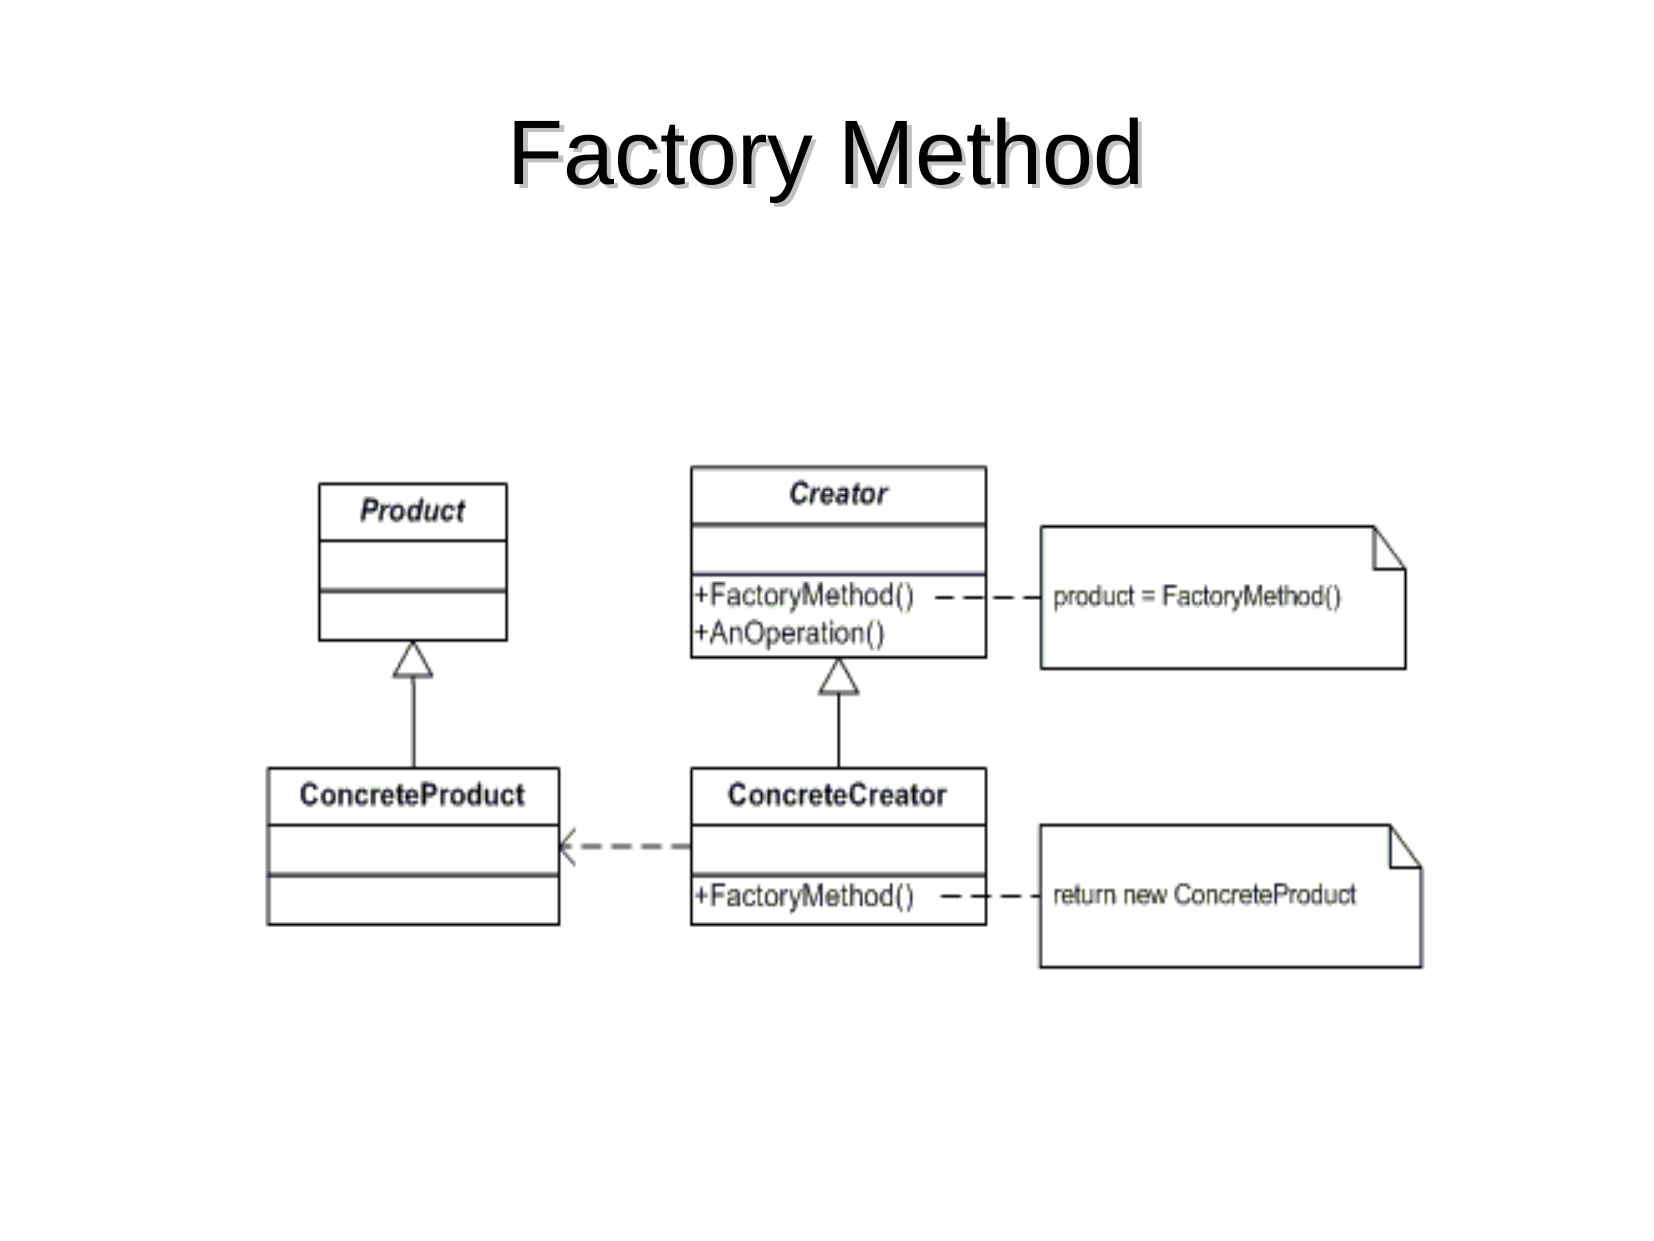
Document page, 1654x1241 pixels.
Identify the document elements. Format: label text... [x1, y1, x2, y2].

title Factory Method [82, 49, 1571, 257]
picture [259, 455, 1430, 981]
